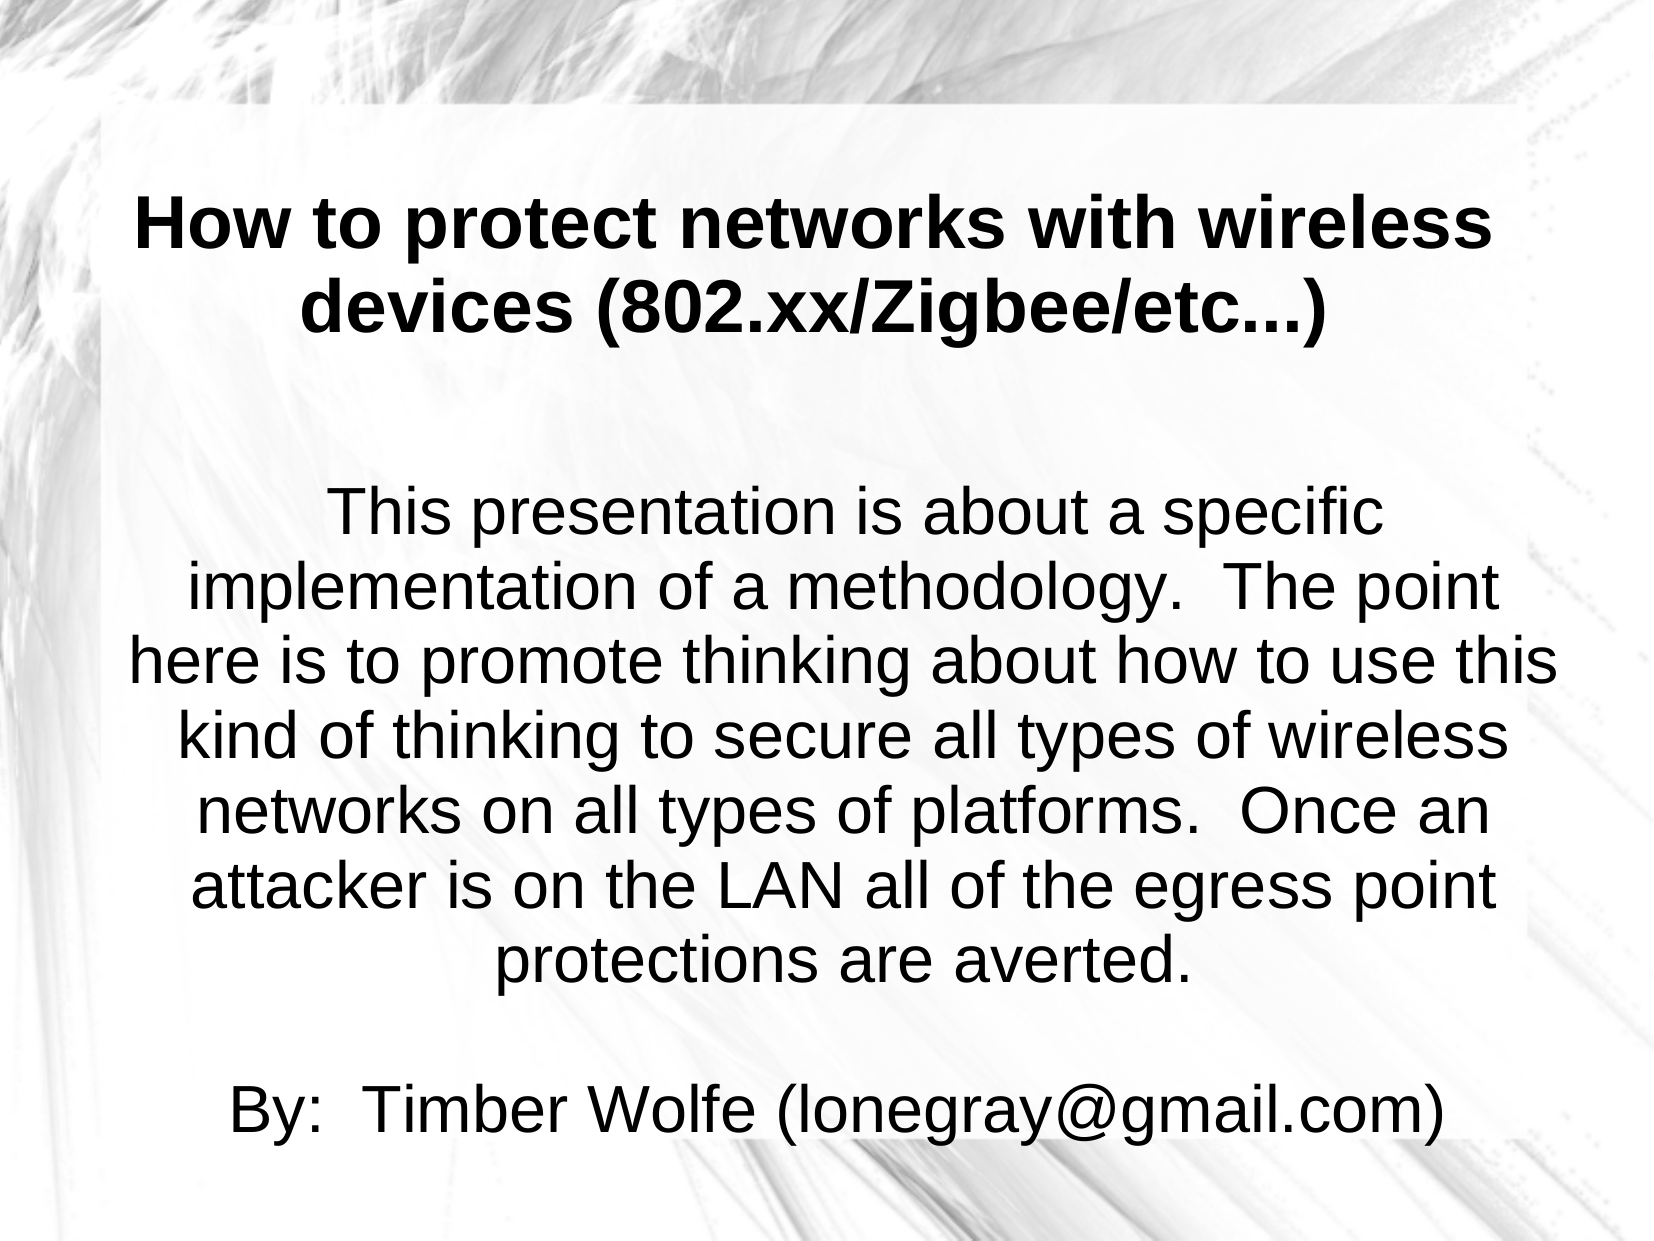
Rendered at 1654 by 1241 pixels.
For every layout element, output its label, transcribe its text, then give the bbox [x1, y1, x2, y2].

picture [0, 0, 1654, 1241]
subtitle This presentation is about a specific implementation of a methodology. The point here is to promote thinking about how to use this kind of thinking to secure all types of wireless networks on all types of platforms. Once an attacker is on the LAN all of the egress point protections are averted. By: Timber Wolfe (lonegray@gmail.com) [118, 474, 1571, 1146]
title How to protect networks with wireless devices (802.xx/Zigbee/etc...) [120, 180, 1509, 349]
